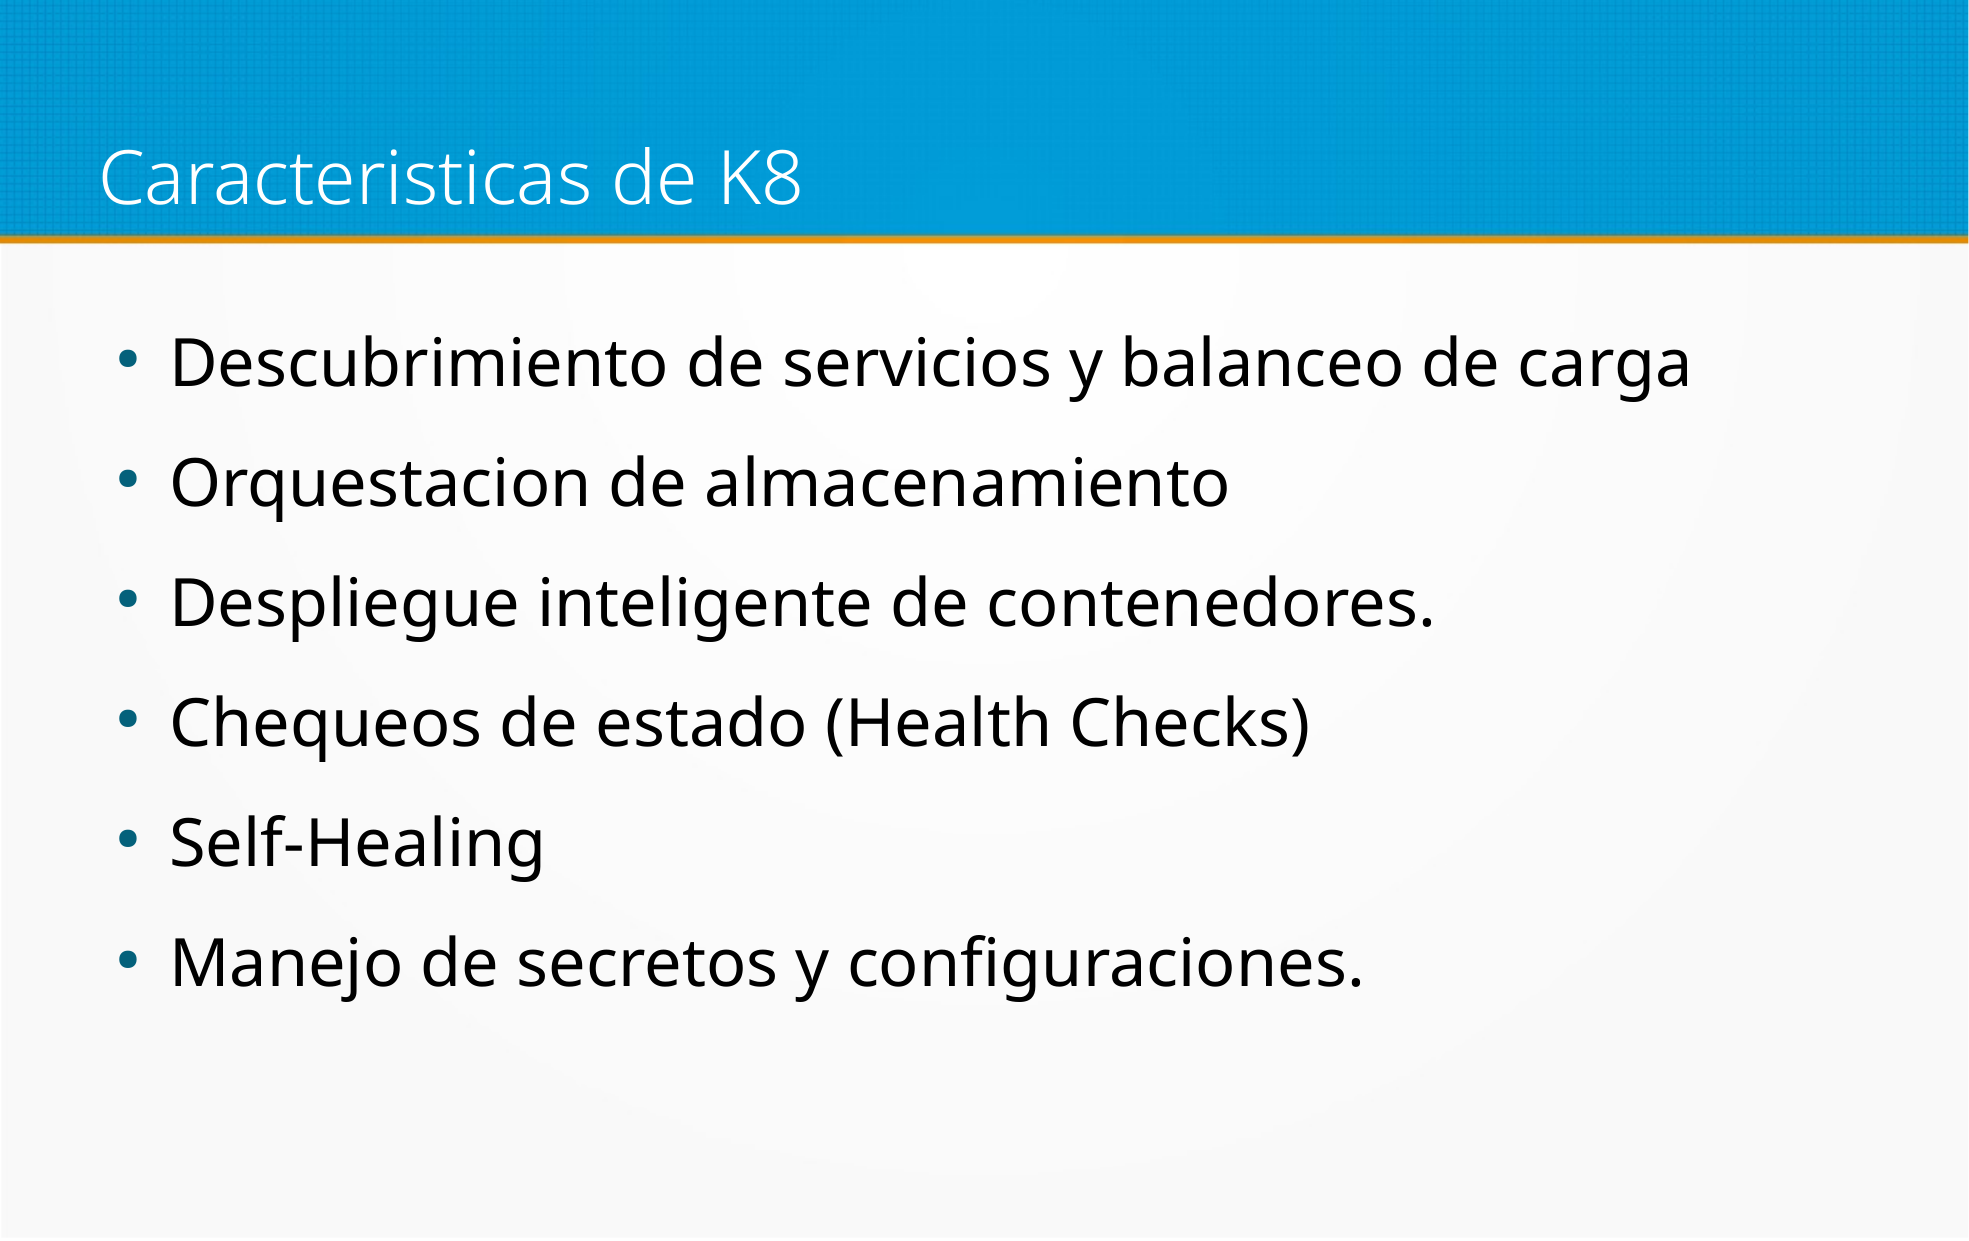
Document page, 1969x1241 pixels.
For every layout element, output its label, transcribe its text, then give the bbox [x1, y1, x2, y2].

picture [0, 233, 1969, 1241]
list Descubrimiento de servicios y balanceo de carga Orquestacion de almacenamiento Despliegue inteligente de contenedores. Chequeos de estado (Health Checks) Self-Healing Manejo de secretos y configuraciones. [98, 315, 1861, 1081]
title Caracteristicas de K8 [98, 19, 1870, 227]
